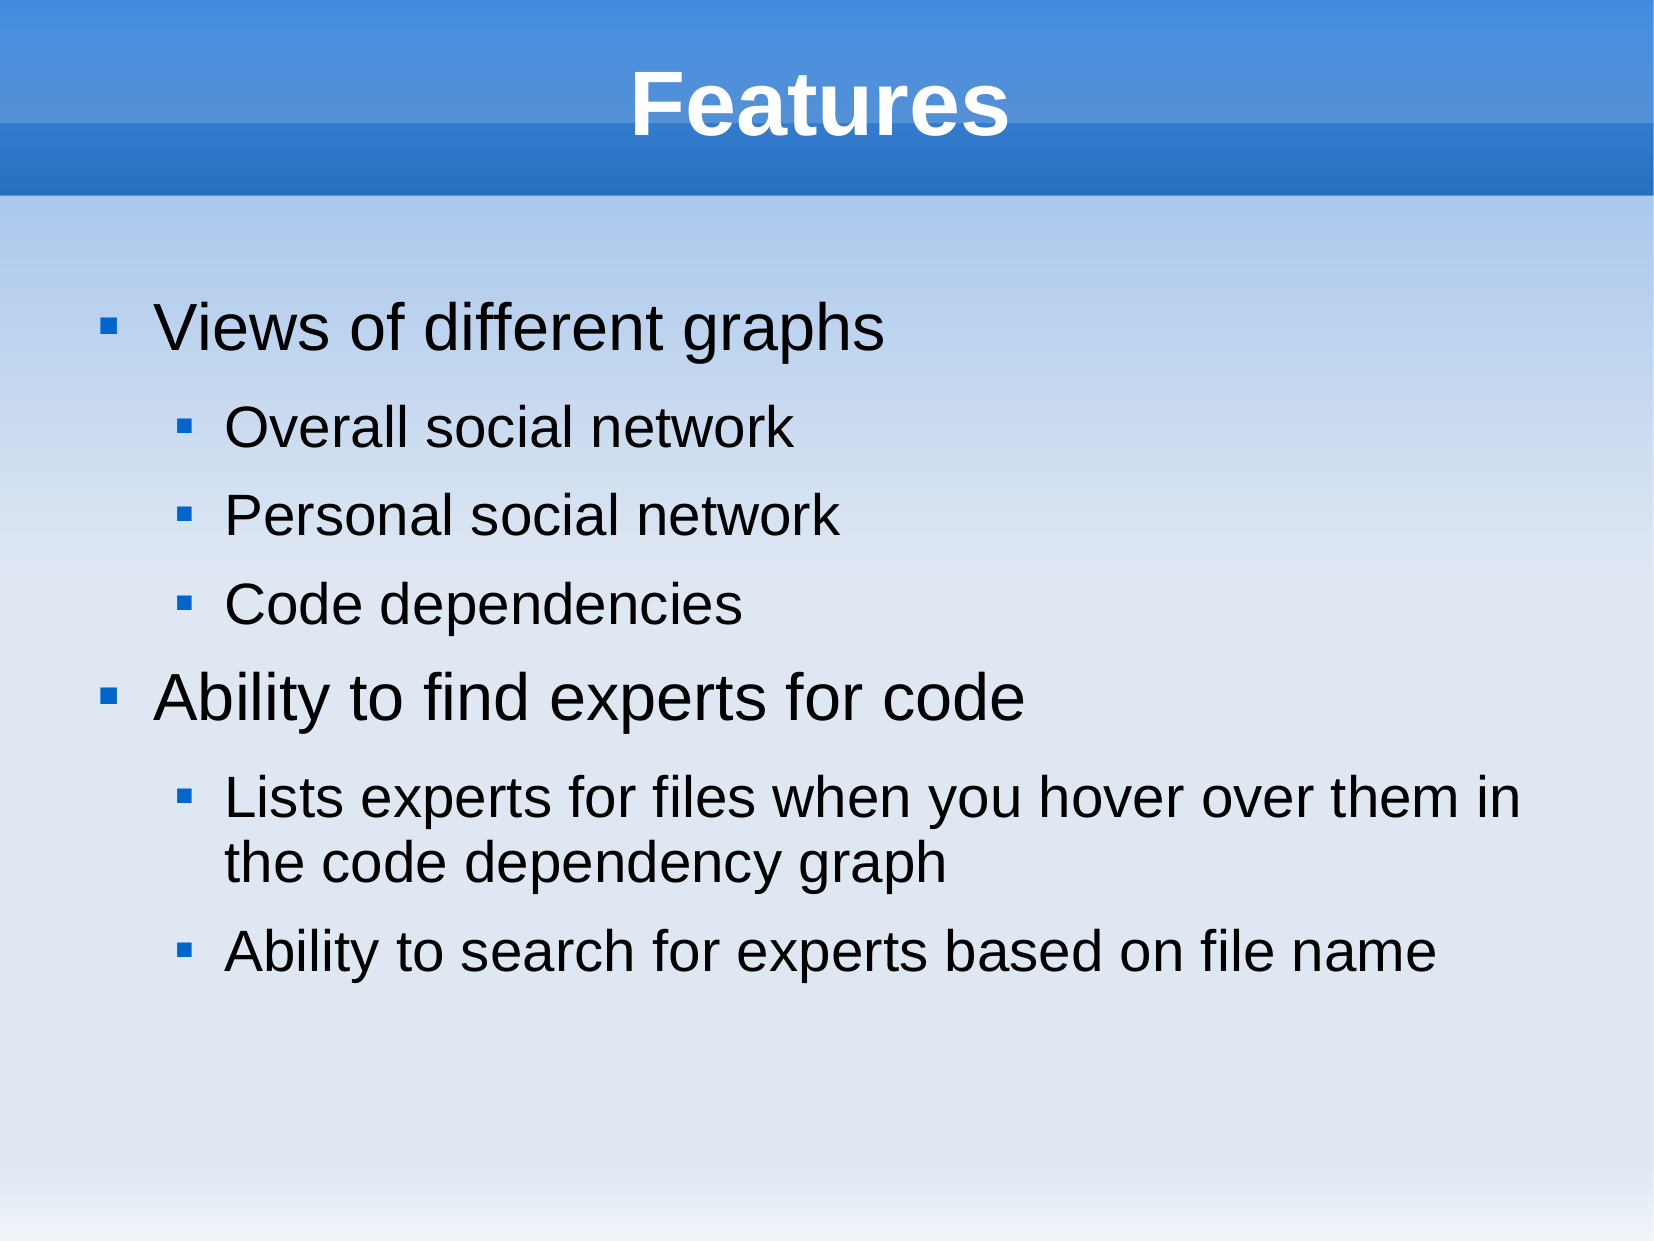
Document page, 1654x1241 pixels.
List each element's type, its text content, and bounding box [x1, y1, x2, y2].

picture [0, 0, 1654, 1241]
title Features [76, 0, 1565, 208]
list Views of different graphs Overall social network Personal social network Code dependencies Ability to find experts for code Lists experts for files when you hover over them in the code dependency graph Ability to search for experts based on file name [82, 290, 1571, 1094]
